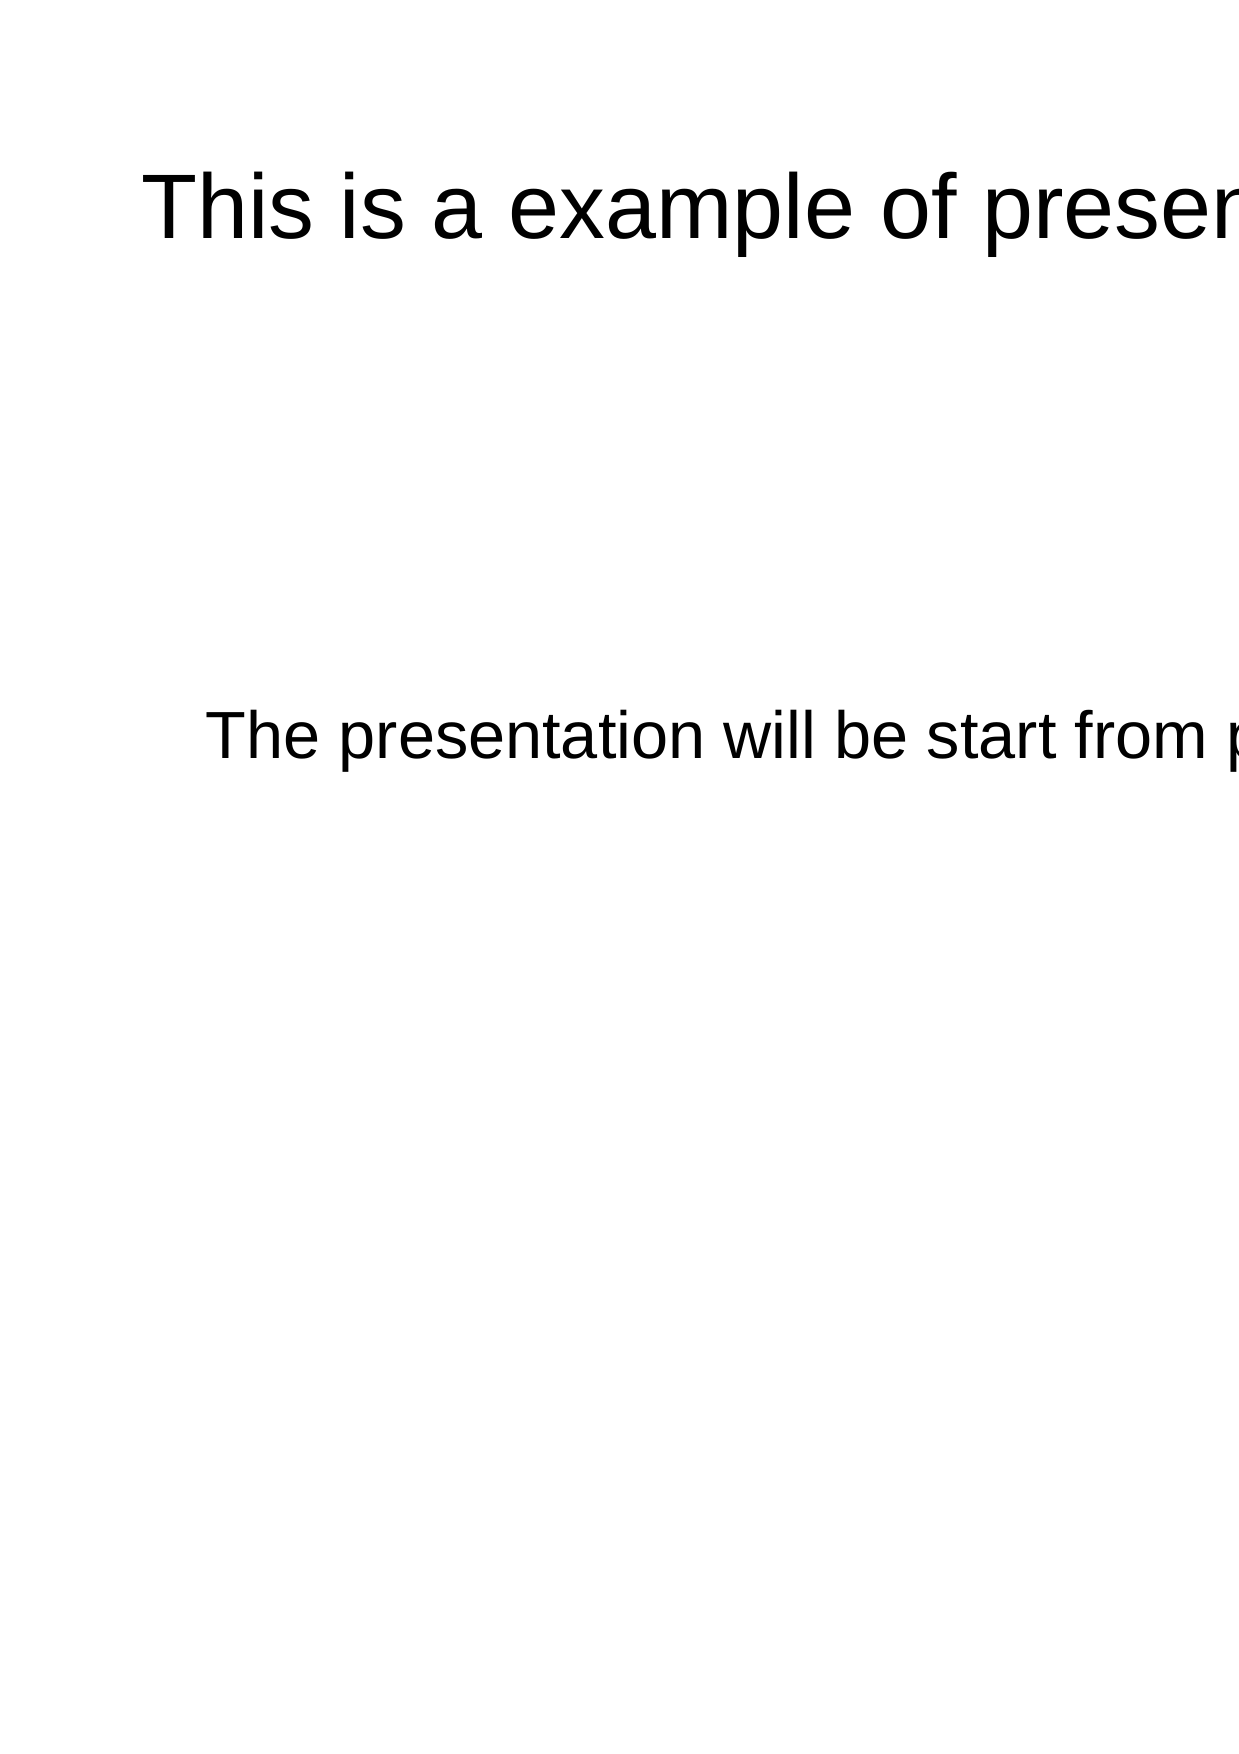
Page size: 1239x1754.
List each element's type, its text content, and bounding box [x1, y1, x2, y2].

title This is a example of presentation. [121, 102, 1239, 311]
subtitle The presentation will be start from page 2. [121, 344, 1239, 1127]
